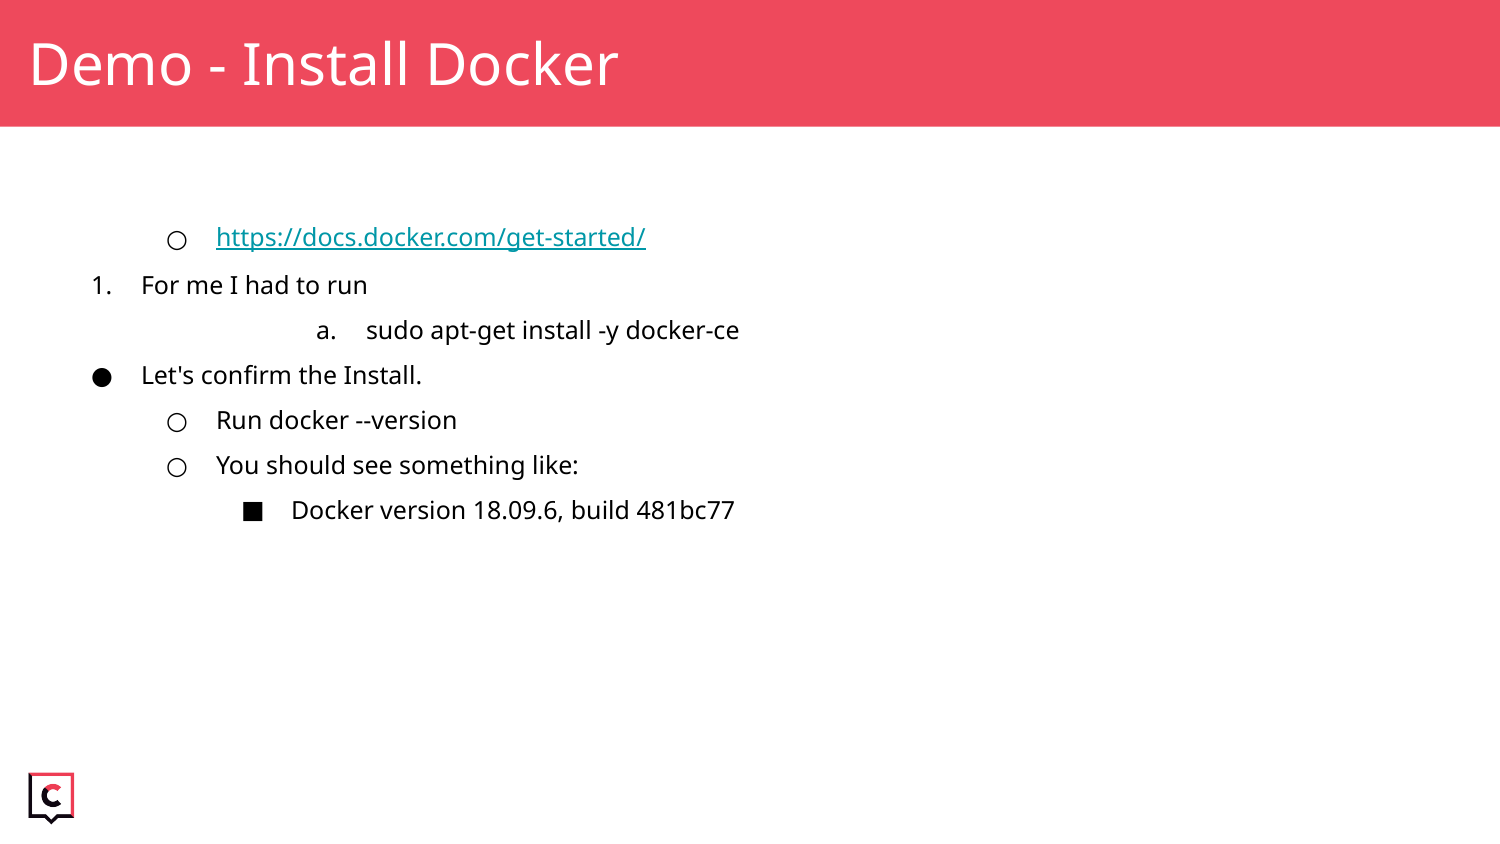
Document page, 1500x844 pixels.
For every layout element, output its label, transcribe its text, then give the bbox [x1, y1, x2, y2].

title Demo - Install Docker [13, 12, 1412, 107]
picture [19, 764, 82, 830]
list https://docs.docker.com/get-started/ For me I had to run sudo apt-get install -y docker-ce Let's confirm the Install. Run docker --version You should see something like: Docker version 18.09.6, build 481bc77 [51, 189, 1449, 750]
